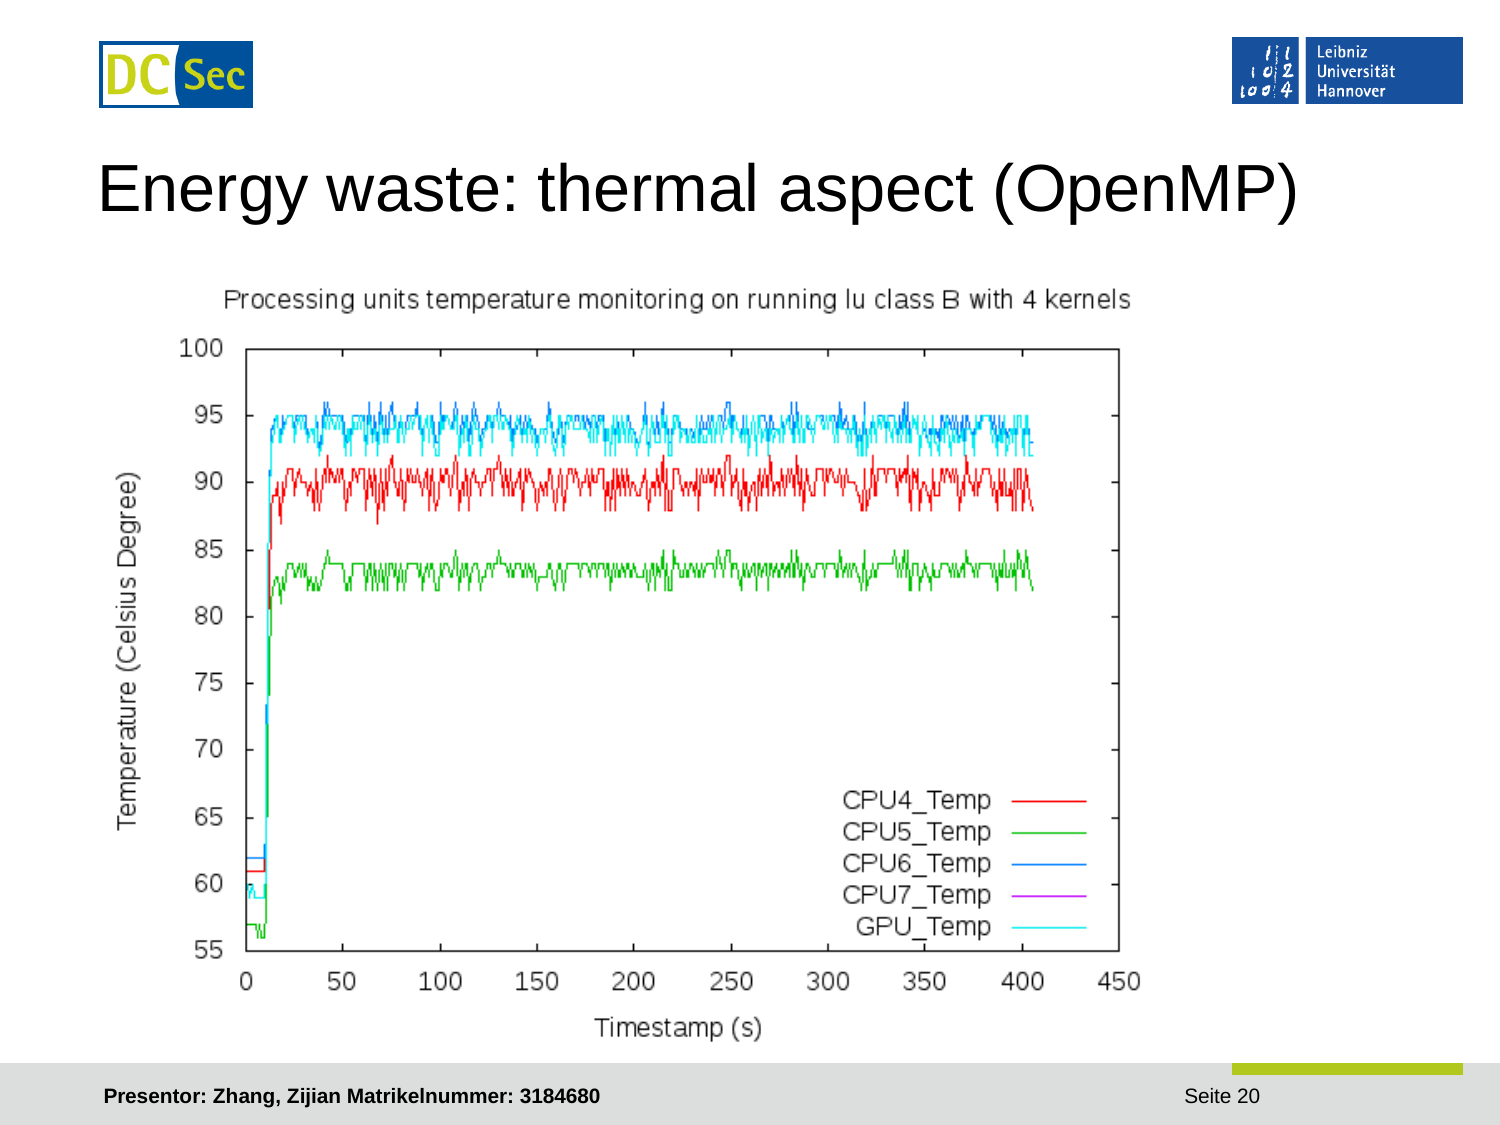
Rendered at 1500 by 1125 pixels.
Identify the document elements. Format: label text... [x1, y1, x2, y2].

picture [99, 41, 253, 108]
picture [106, 254, 1170, 1052]
picture [1232, 37, 1463, 104]
title Energy waste: thermal aspect (OpenMP) [82, 137, 1463, 274]
text_box Presentor: Zhang, Zijian Matrikelnummer: 3184680 [88, 1074, 1181, 1125]
